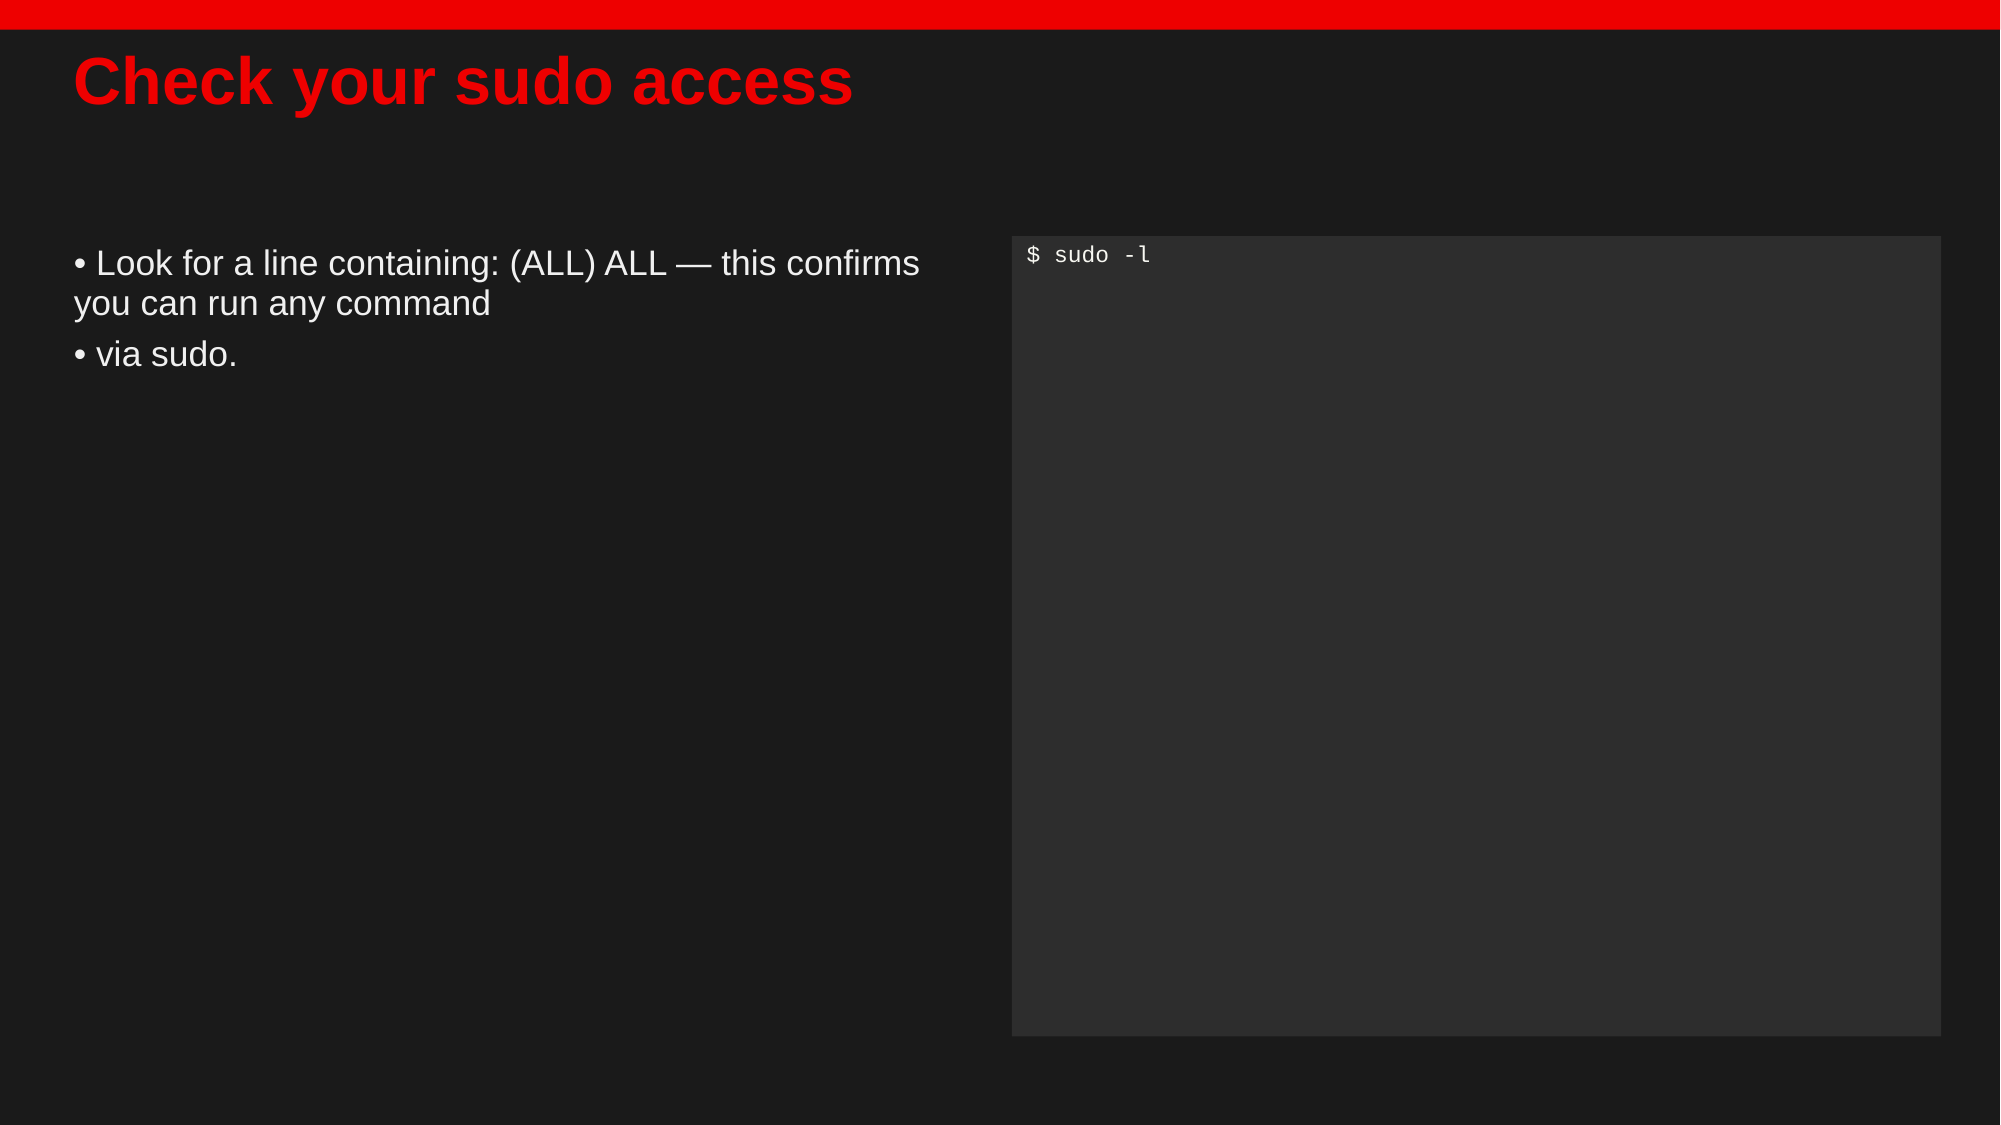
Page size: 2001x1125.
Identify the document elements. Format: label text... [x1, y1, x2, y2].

text_box [0, 0, 2001, 30]
text_box Check your sudo access [59, 36, 1942, 208]
text_box • Look for a line containing: (ALL) ALL — this confirms you can run any command • via sudo. [59, 236, 989, 1037]
text_box $ sudo -l [1011, 236, 1942, 1037]
